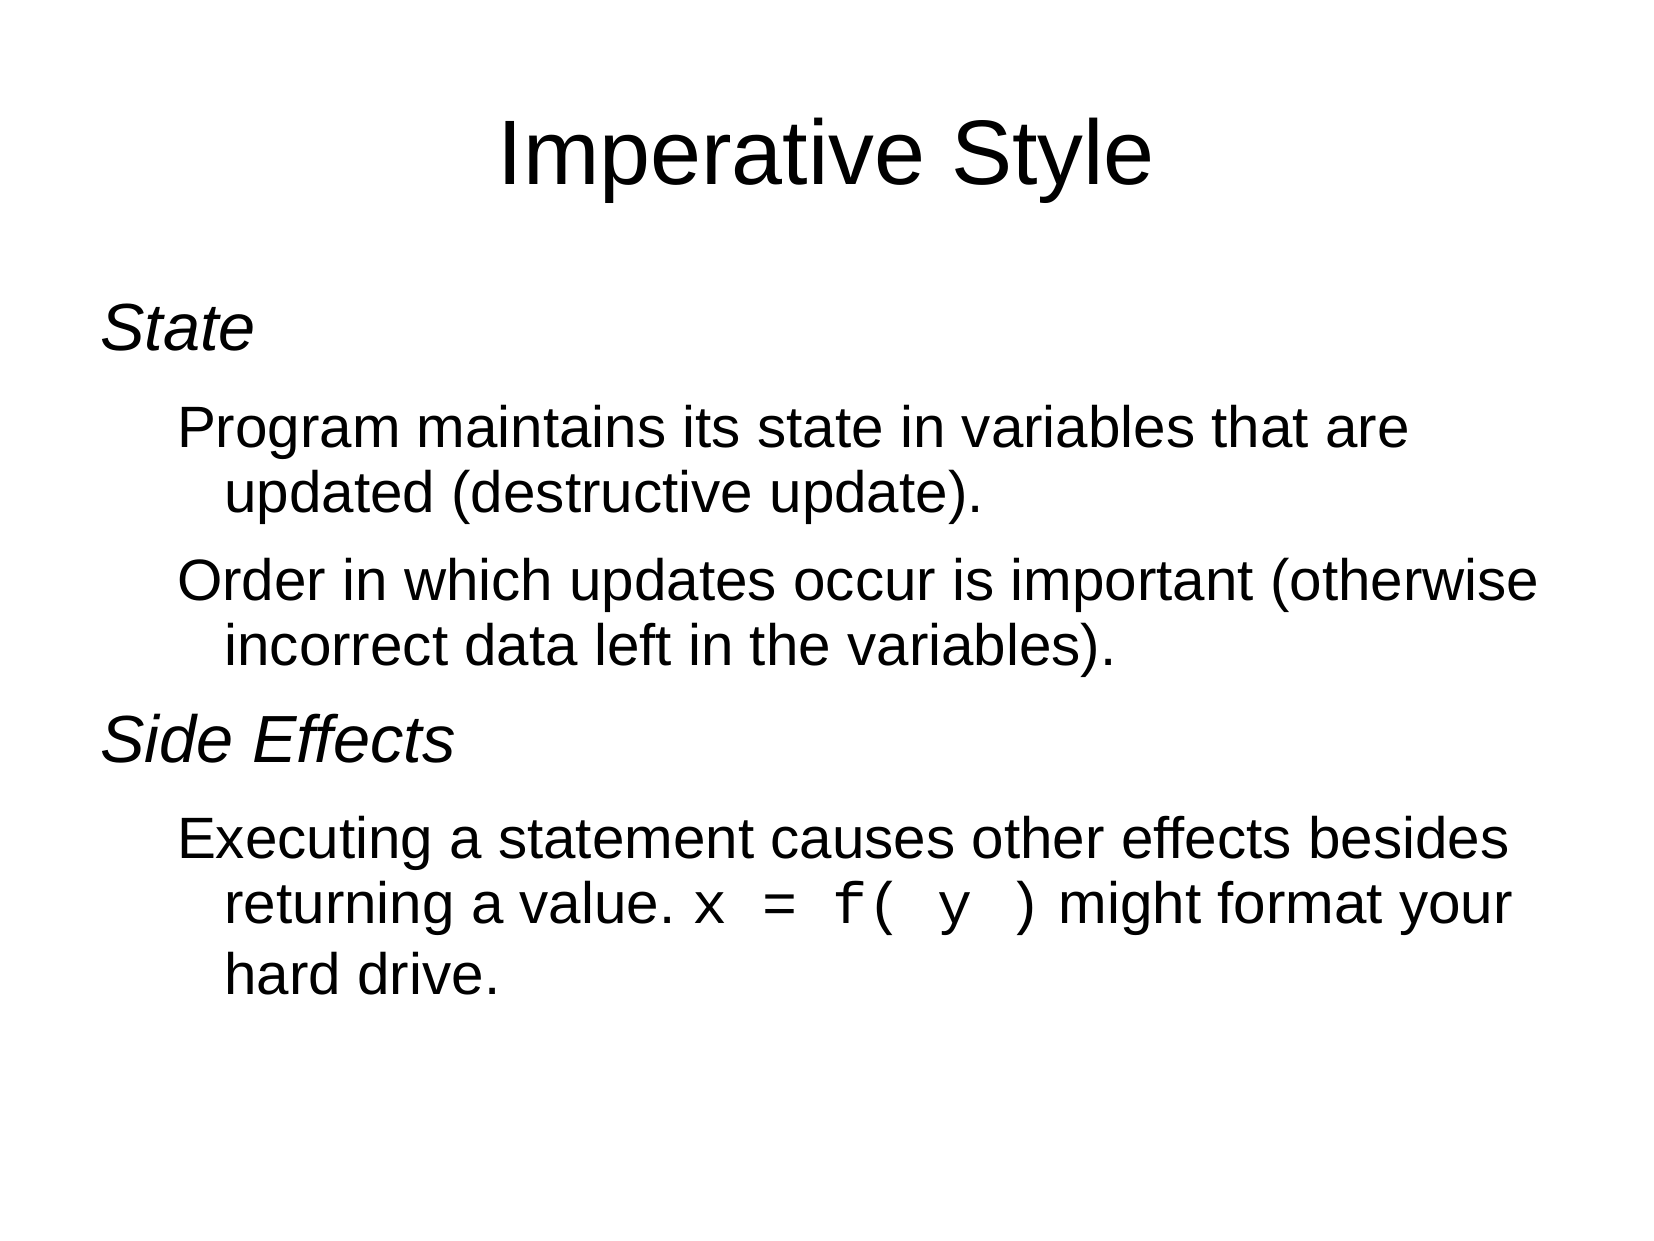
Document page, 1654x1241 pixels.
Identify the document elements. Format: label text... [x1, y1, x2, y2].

title Imperative Style [82, 49, 1571, 257]
list State Program maintains its state in variables that are updated (destructive update). Order in which updates occur is important (otherwise incorrect data left in the variables). Side Effects Executing a statement causes other effects besides returning a value. x = f( y ) might format your hard drive. [82, 290, 1571, 1094]
